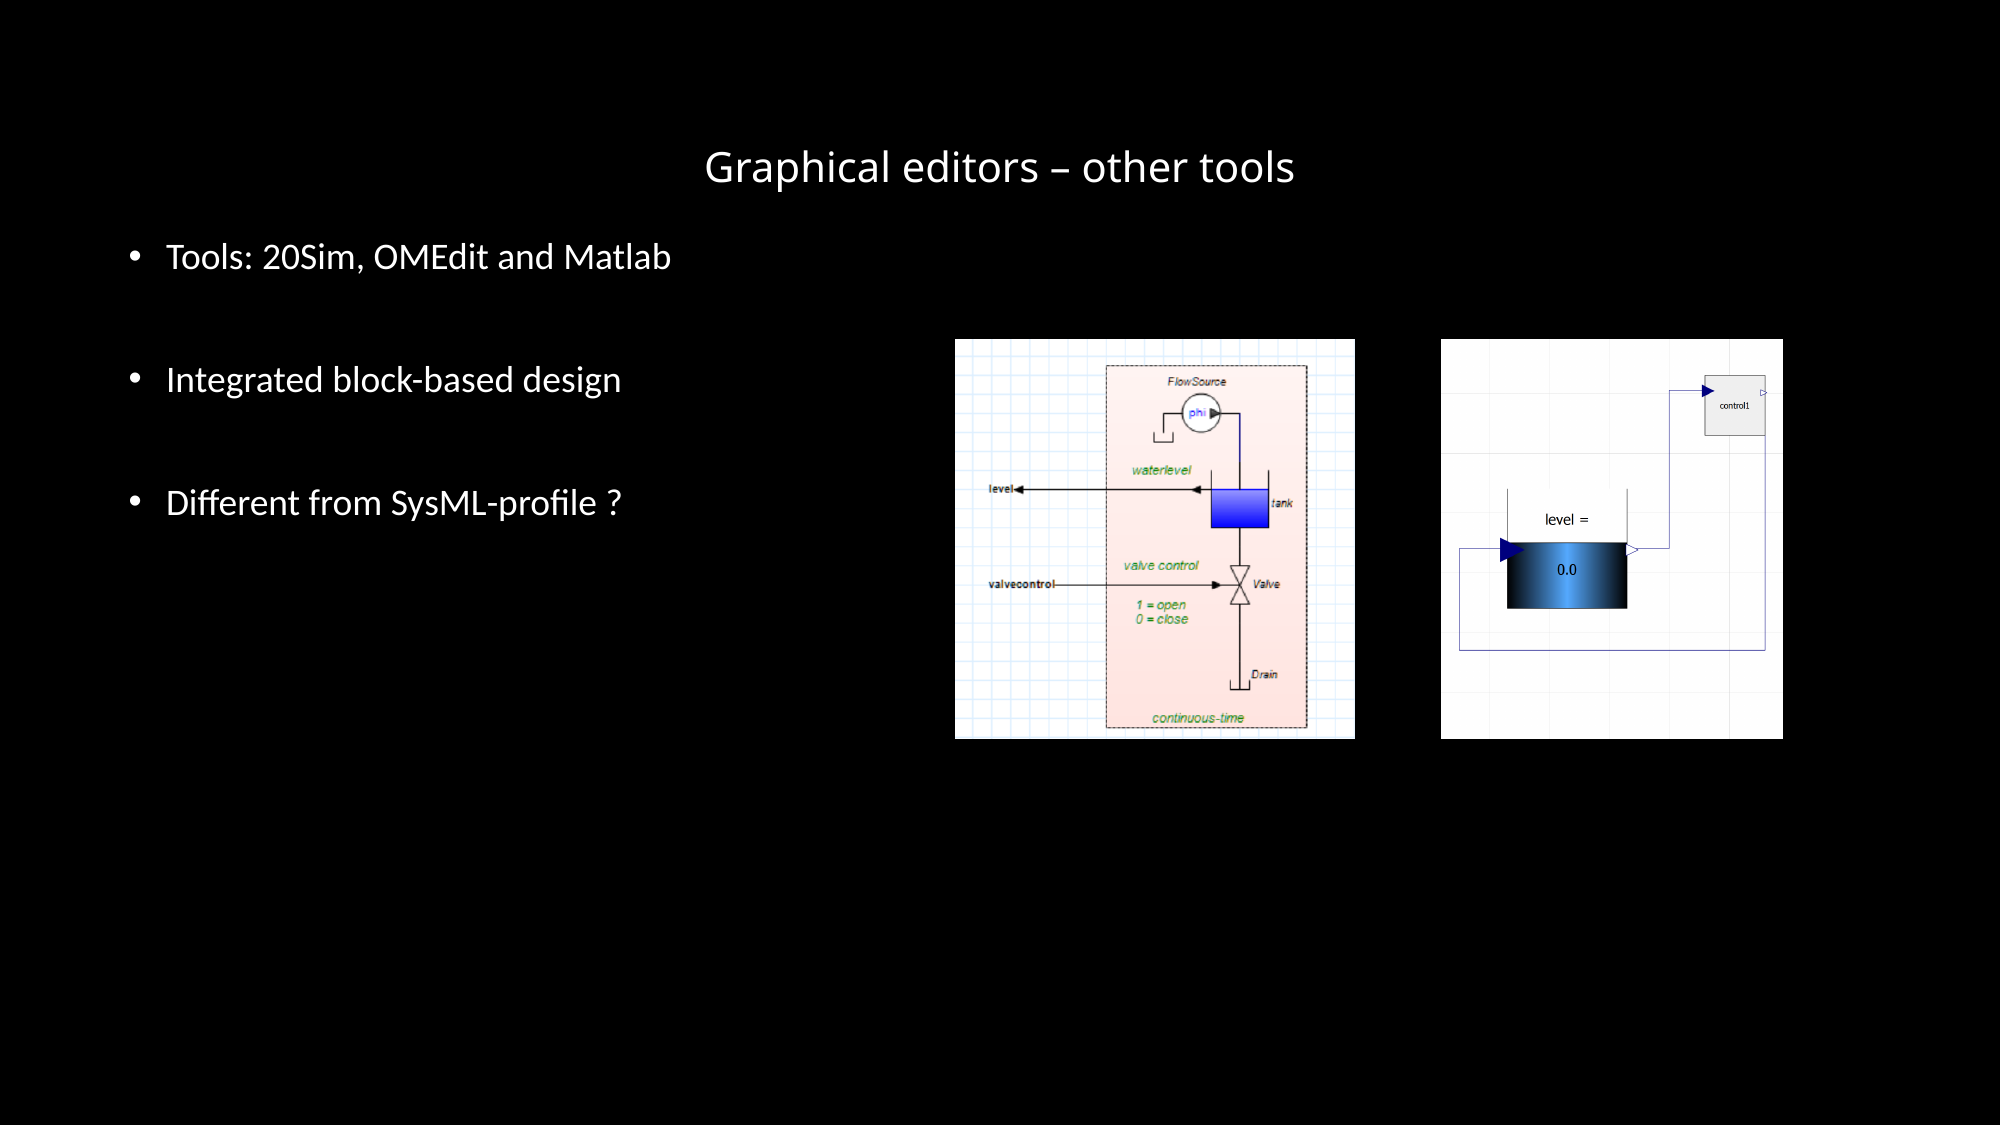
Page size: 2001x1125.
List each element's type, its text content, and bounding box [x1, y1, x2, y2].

picture [1441, 339, 1783, 739]
title Graphical editors – other tools [137, 59, 1863, 278]
picture [955, 339, 1355, 739]
list Tools: 20Sim, OMEdit and Matlab Integrated block-based design Different from SysML-profile ? [113, 229, 816, 971]
